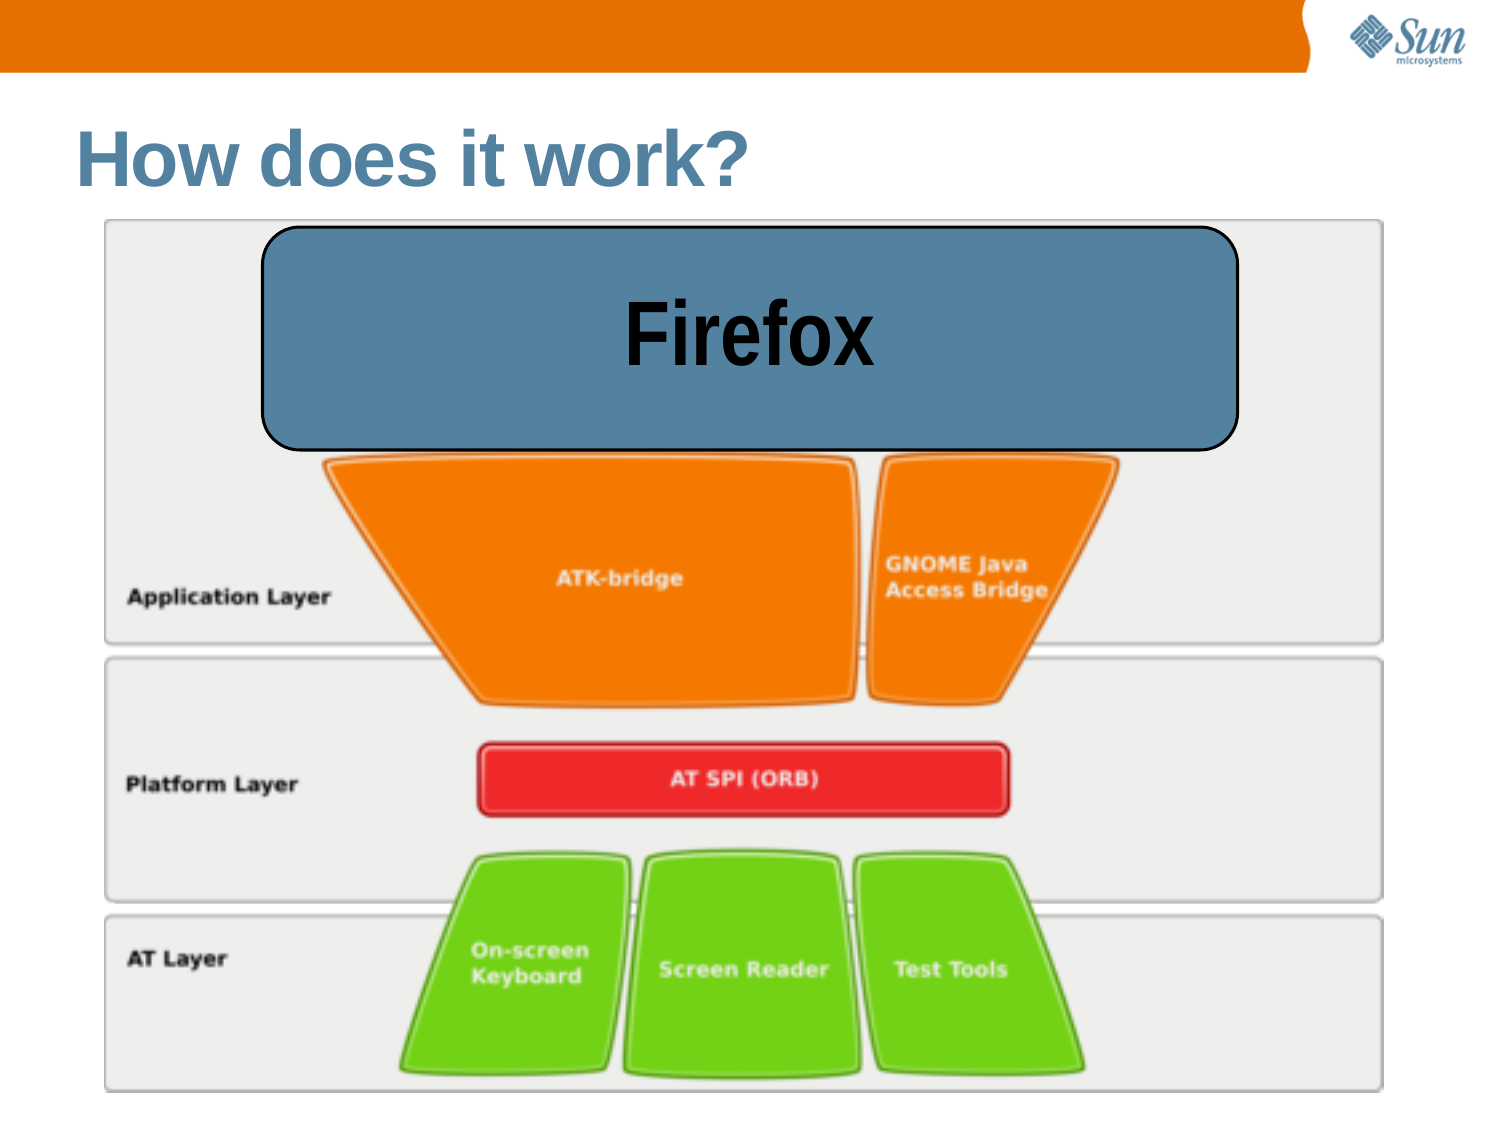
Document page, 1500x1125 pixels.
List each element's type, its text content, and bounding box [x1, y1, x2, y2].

picture [104, 219, 1384, 1093]
picture [0, 0, 1500, 75]
title How does it work? [75, 122, 1438, 228]
text_box Firefox [262, 227, 1238, 451]
